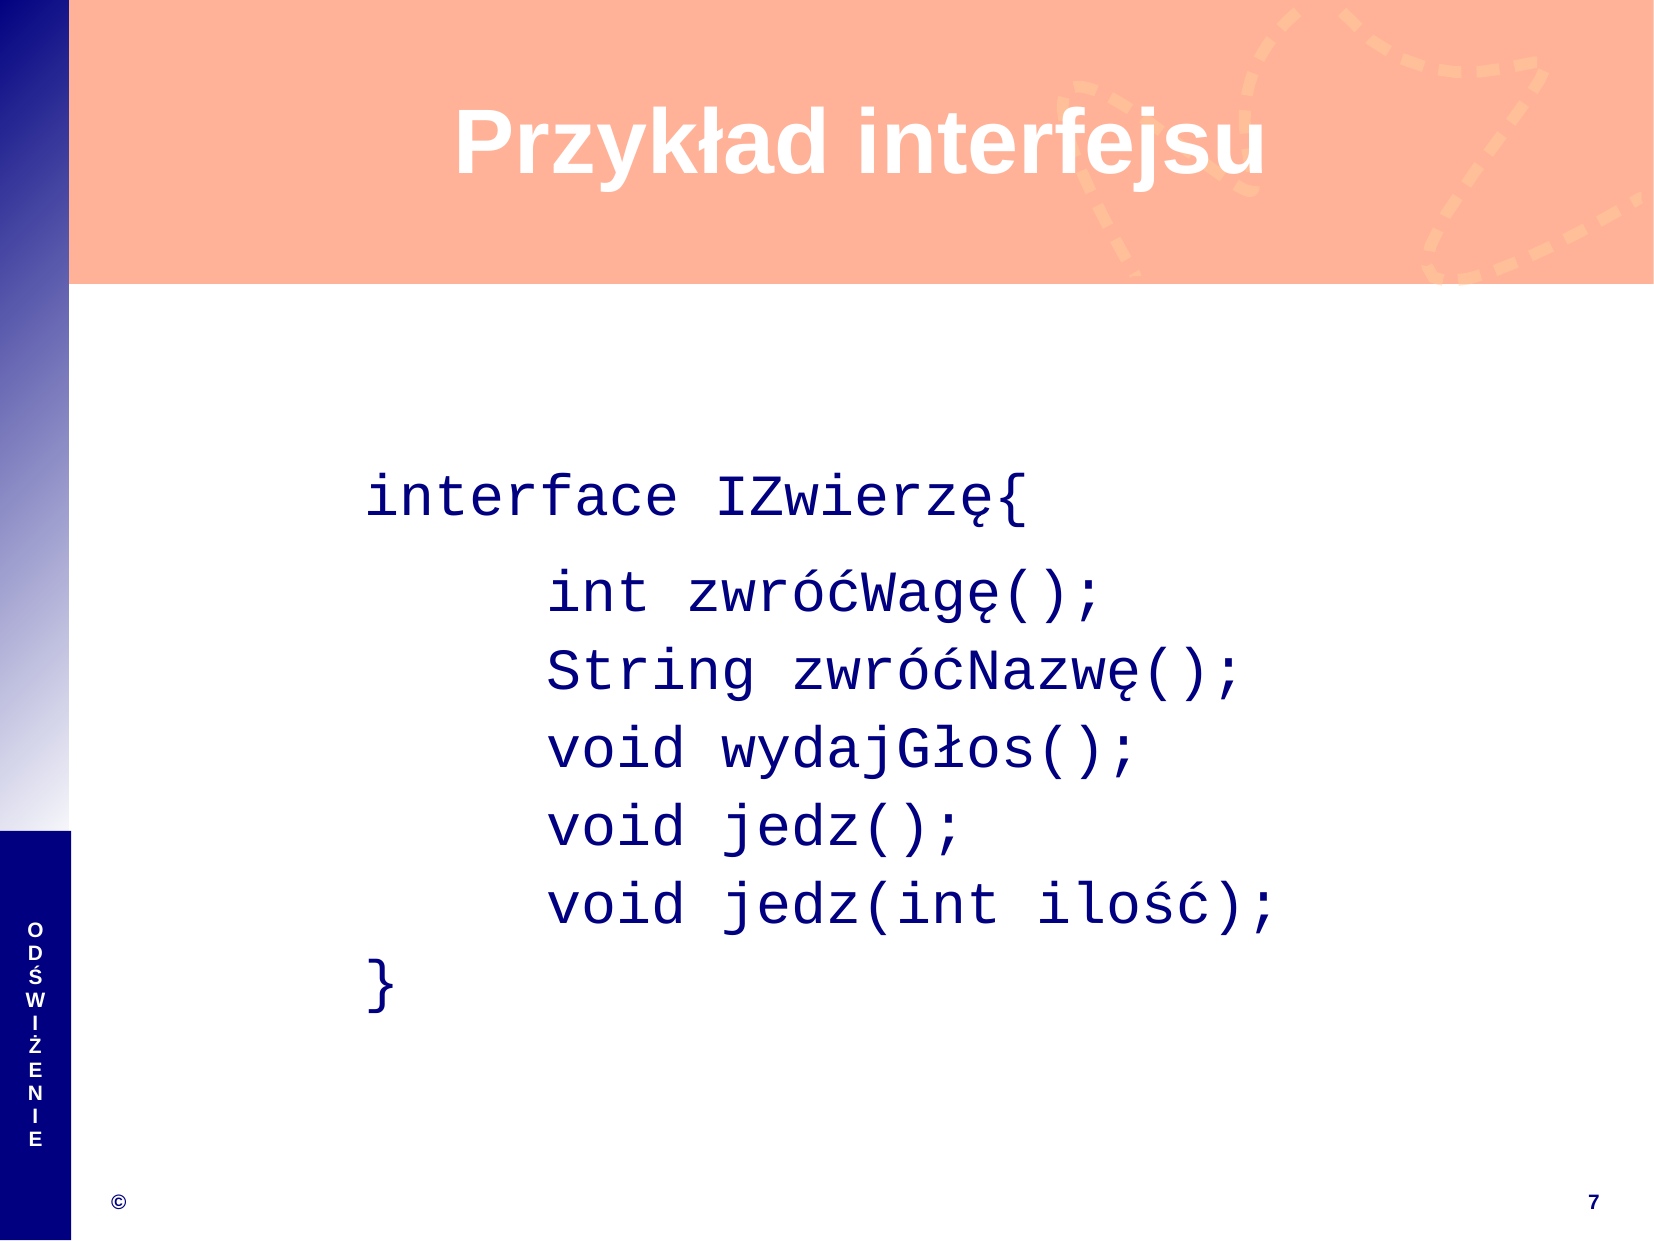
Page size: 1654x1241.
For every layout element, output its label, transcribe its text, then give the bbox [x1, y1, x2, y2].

title Przykład interfejsu [106, 37, 1617, 246]
text_box O D Ś W I Ż E N I E [0, 830, 71, 1241]
list interface IZwierzę{ int zwróćWagę(); String zwróćNazwę(); void wydajGłos(); void jedz(); void jedz(int ilość); } [346, 467, 1376, 997]
